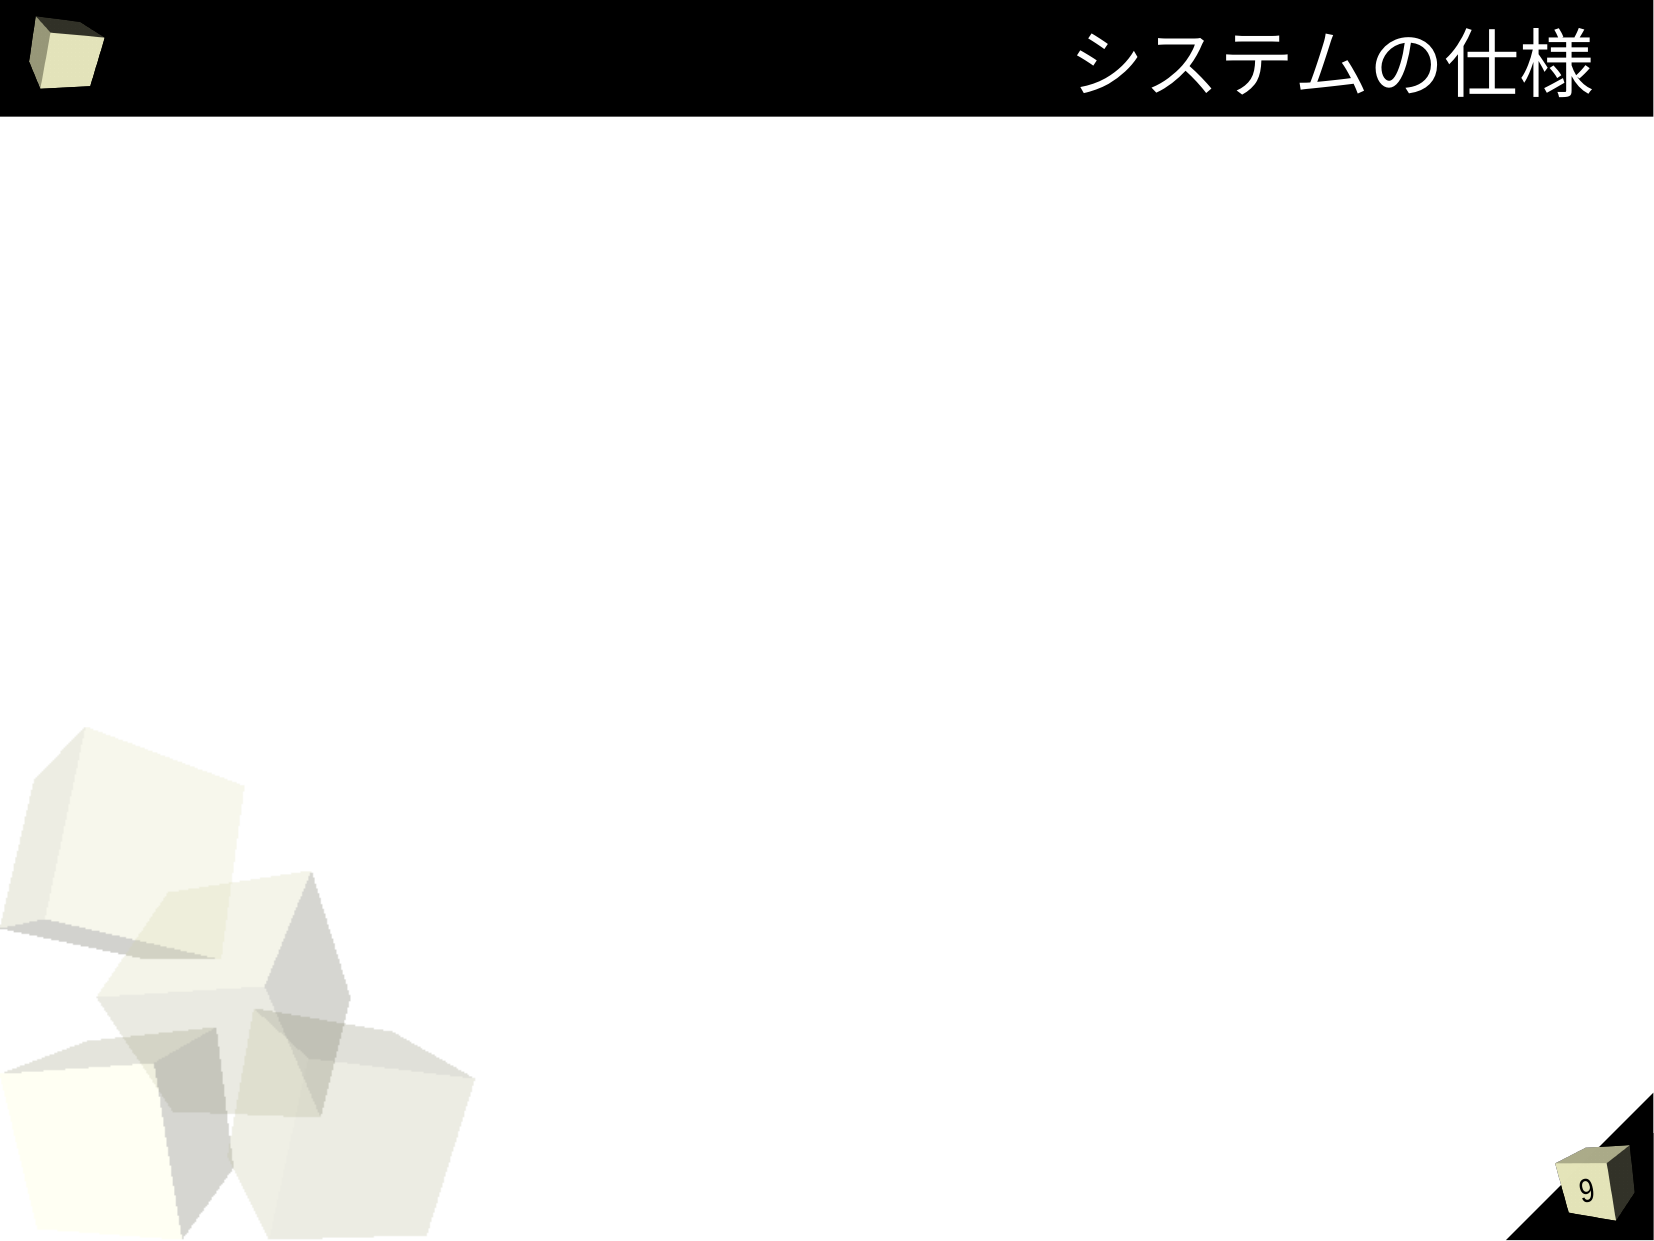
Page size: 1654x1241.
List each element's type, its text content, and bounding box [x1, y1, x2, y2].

picture [0, 726, 477, 1241]
title システムの仕様 [118, 0, 1595, 119]
